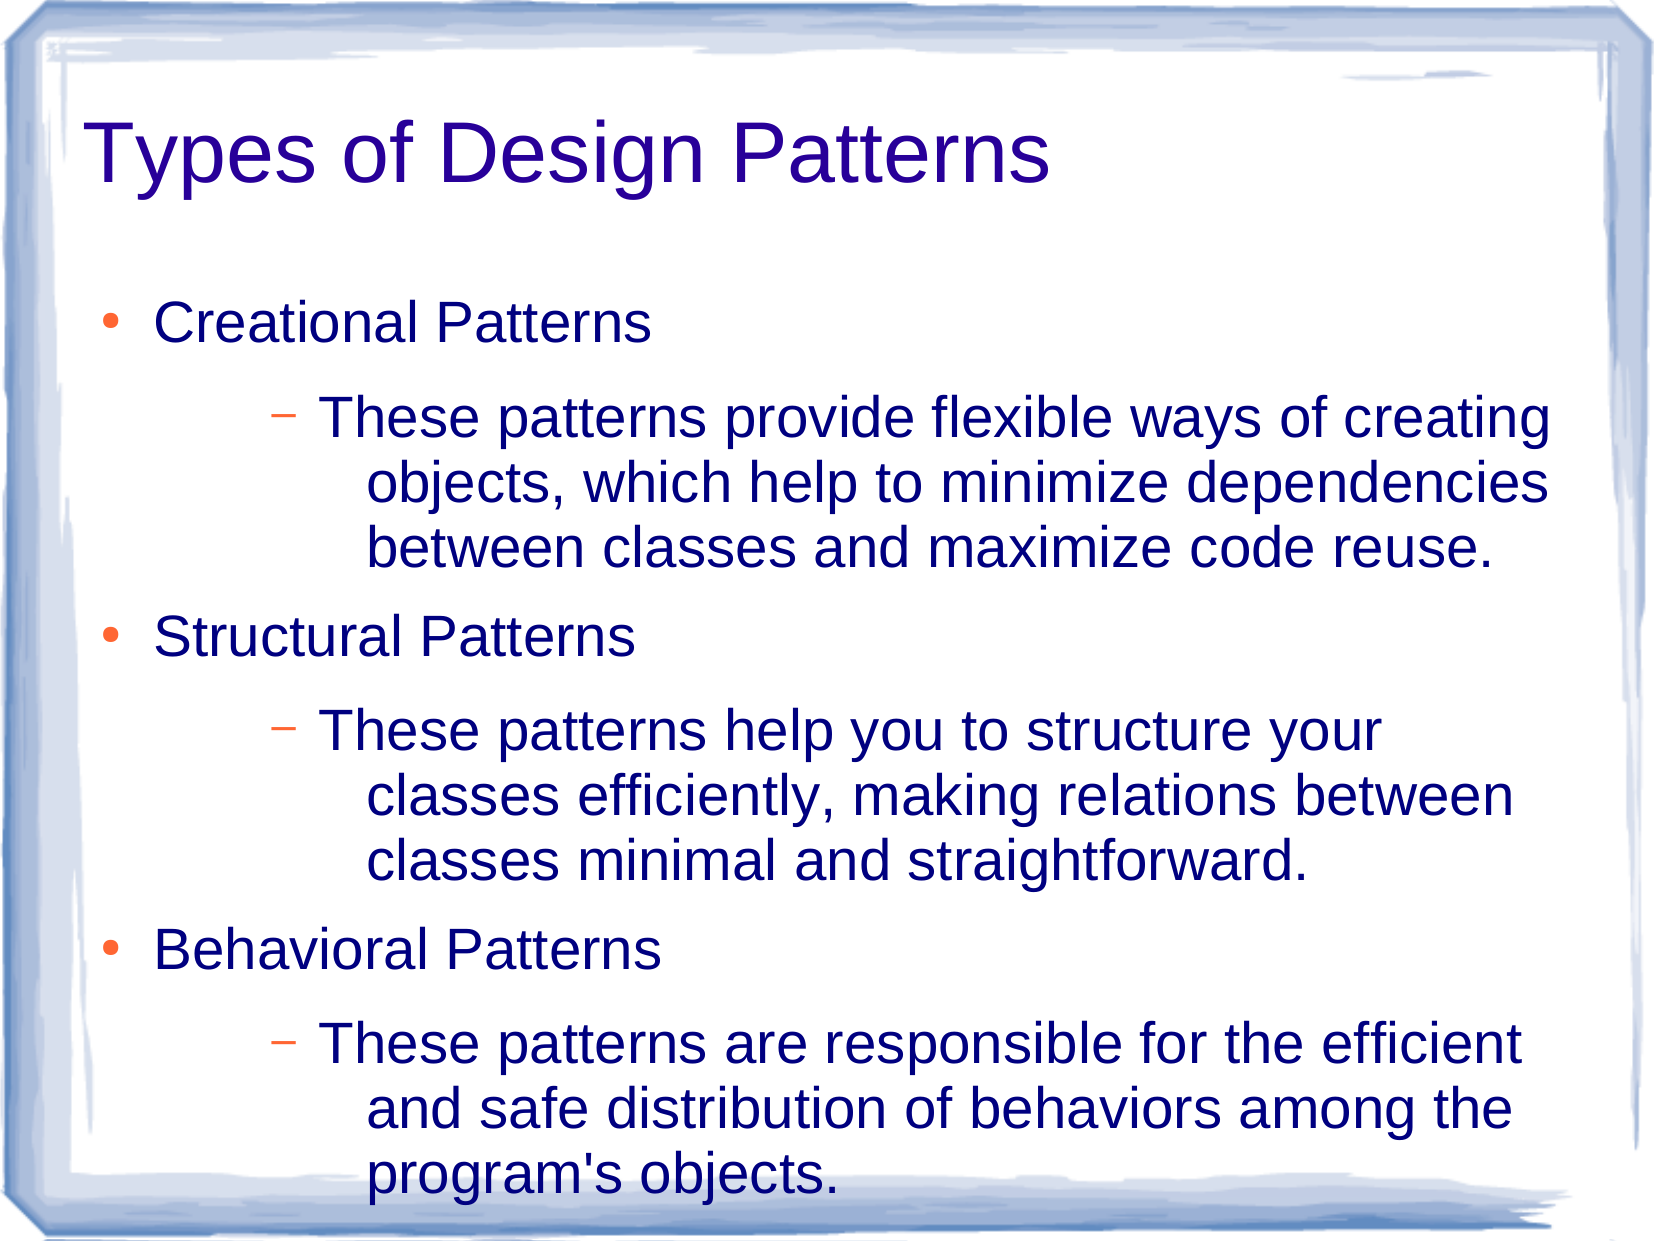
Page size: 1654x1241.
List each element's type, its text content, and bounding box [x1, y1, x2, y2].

list Creational Patterns These patterns provide flexible ways of creating objects, which help to minimize dependencies between classes and maximize code reuse. Structural Patterns These patterns help you to structure your classes efficiently, making relations between classes minimal and straightforward. Behavioral Patterns These patterns are responsible for the efficient and safe distribution of behaviors among the program's objects. [82, 290, 1571, 1204]
picture [0, 0, 1654, 1241]
title Types of Design Patterns [82, 49, 1571, 257]
